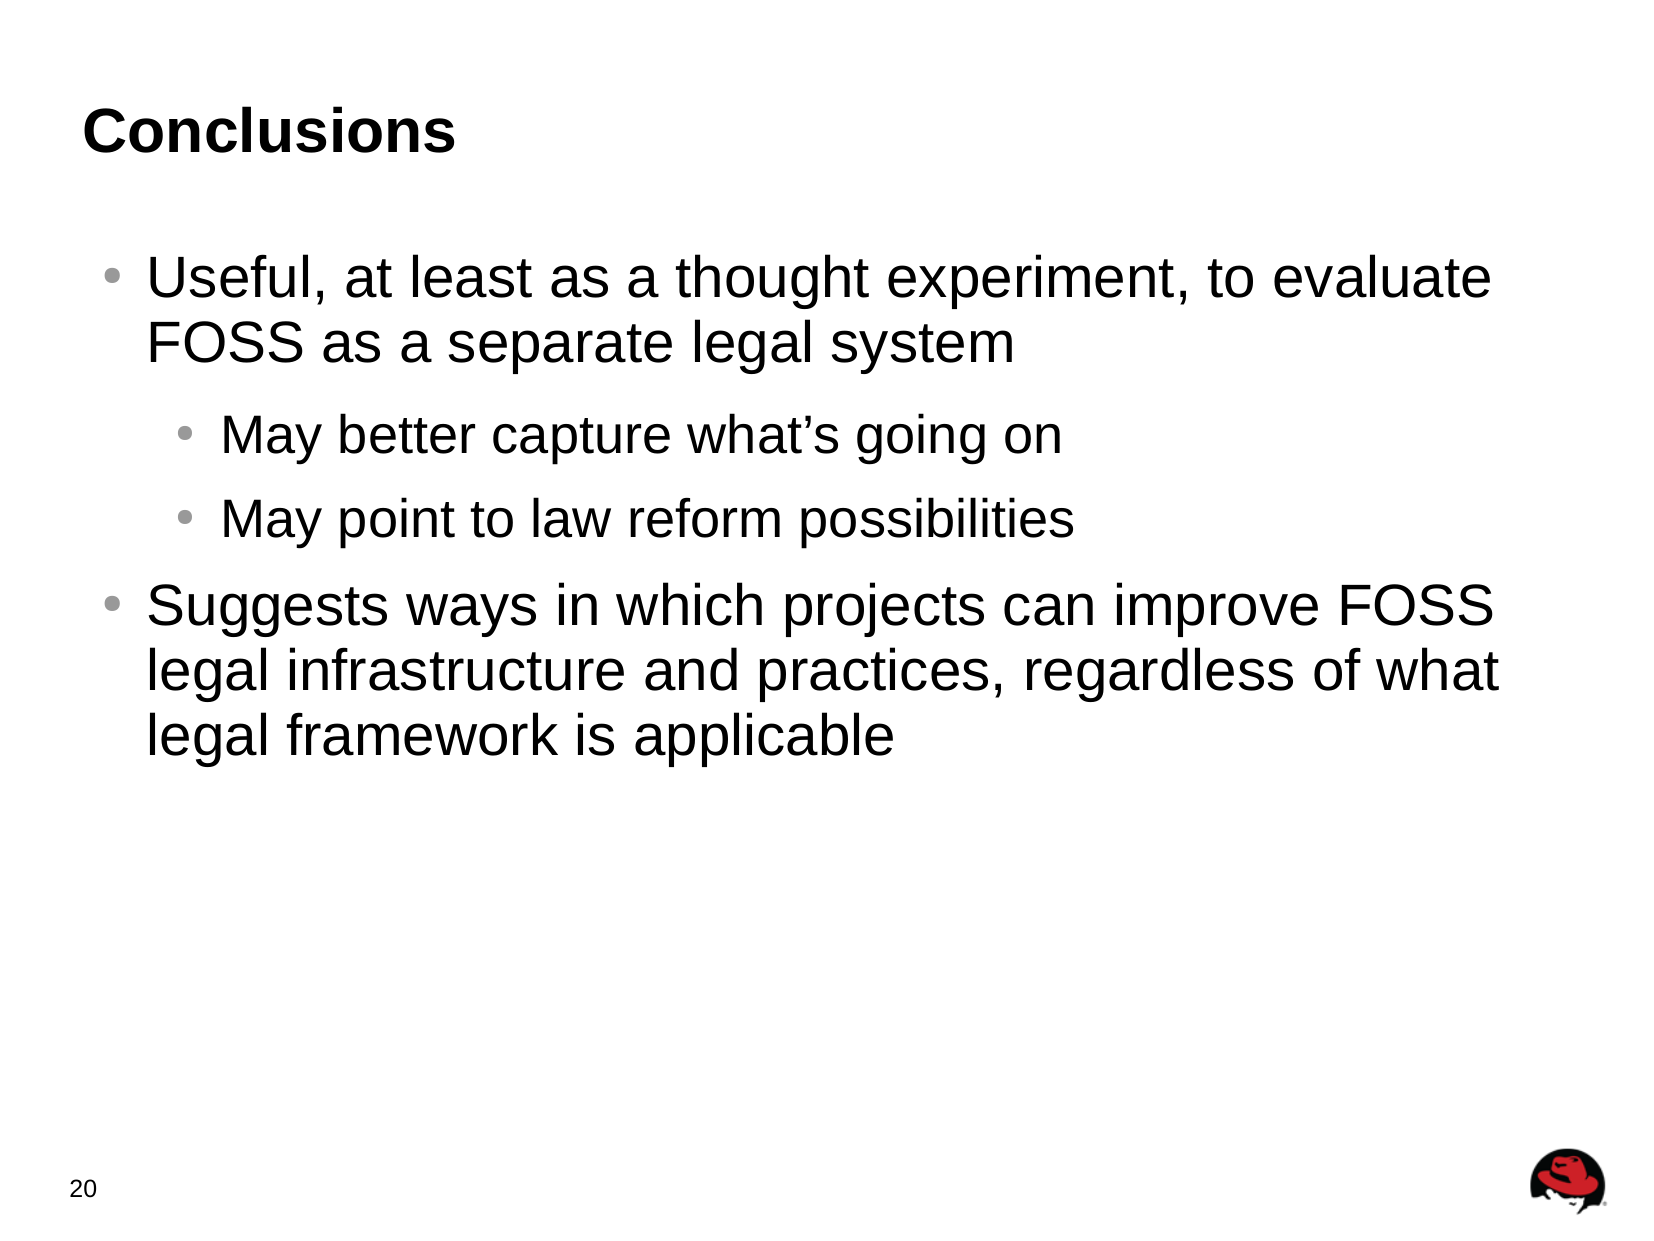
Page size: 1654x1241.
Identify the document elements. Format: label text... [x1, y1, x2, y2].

title Conclusions [82, 37, 1571, 226]
list Useful, at least as a thought experiment, to evaluate FOSS as a separate legal system May better capture what’s going on May point to law reform possibilities Suggests ways in which projects can improve FOSS legal infrastructure and practices, regardless of what legal framework is applicable [86, 244, 1576, 1024]
picture [1529, 1146, 1613, 1224]
